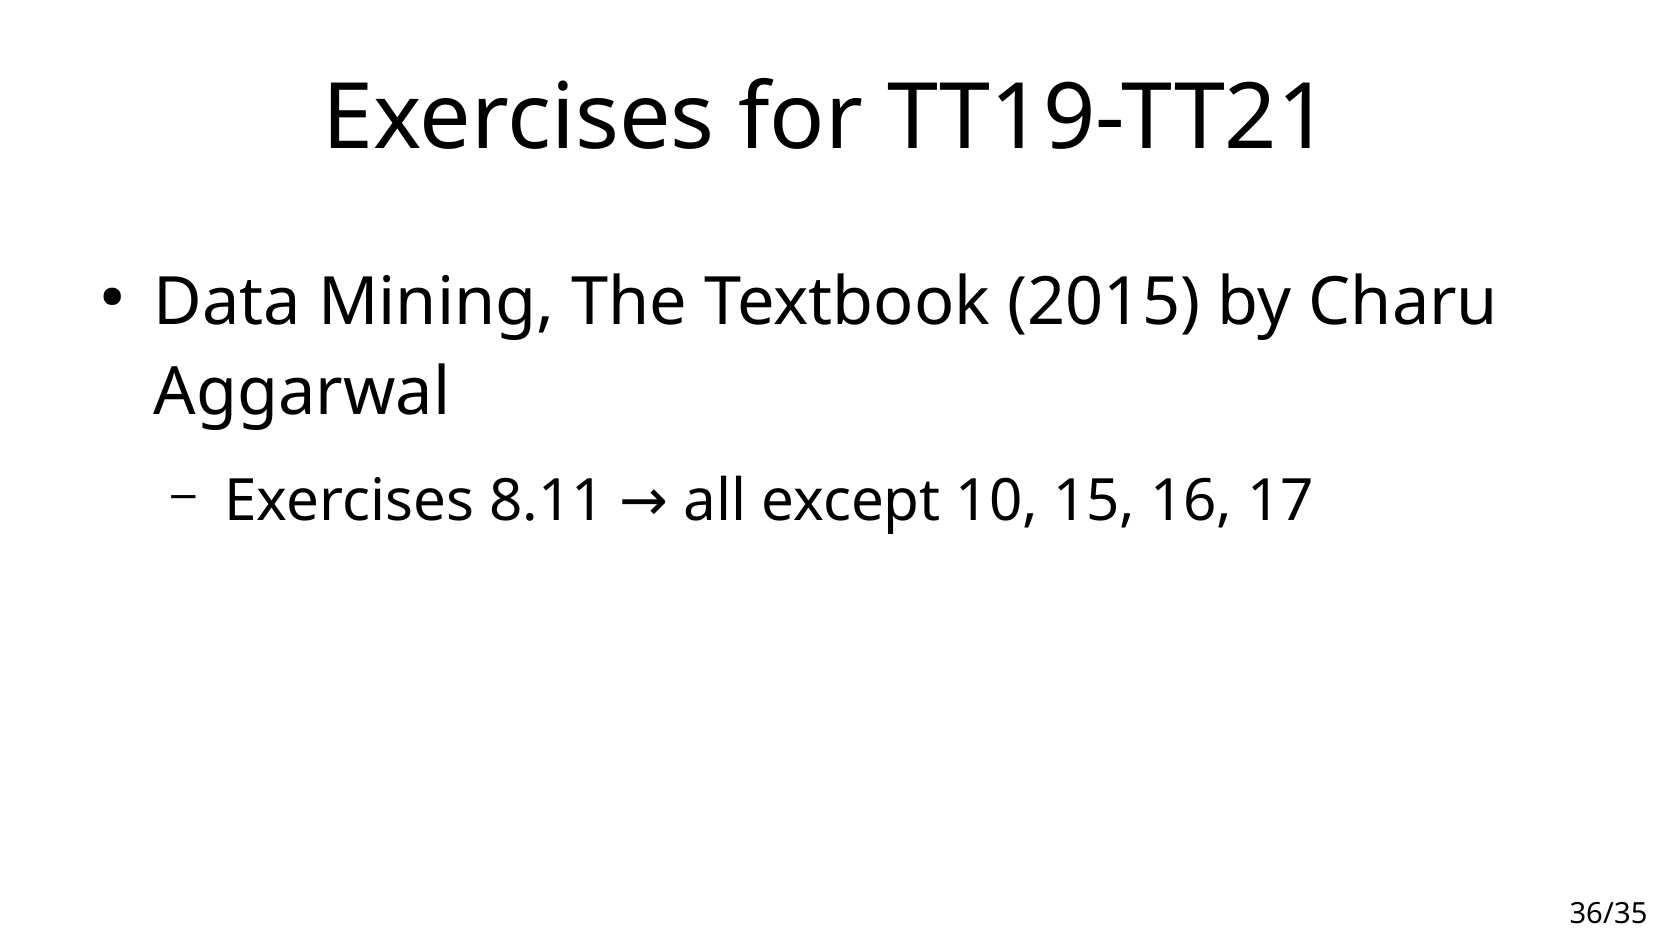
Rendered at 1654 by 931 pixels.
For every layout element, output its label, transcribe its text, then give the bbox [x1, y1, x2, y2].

list Data Mining, The Textbook (2015) by Charu Aggarwal Exercises 8.11 → all except 10, 15, 16, 17 [82, 253, 1571, 793]
title Exercises for TT19-TT21 [82, 1, 1571, 226]
